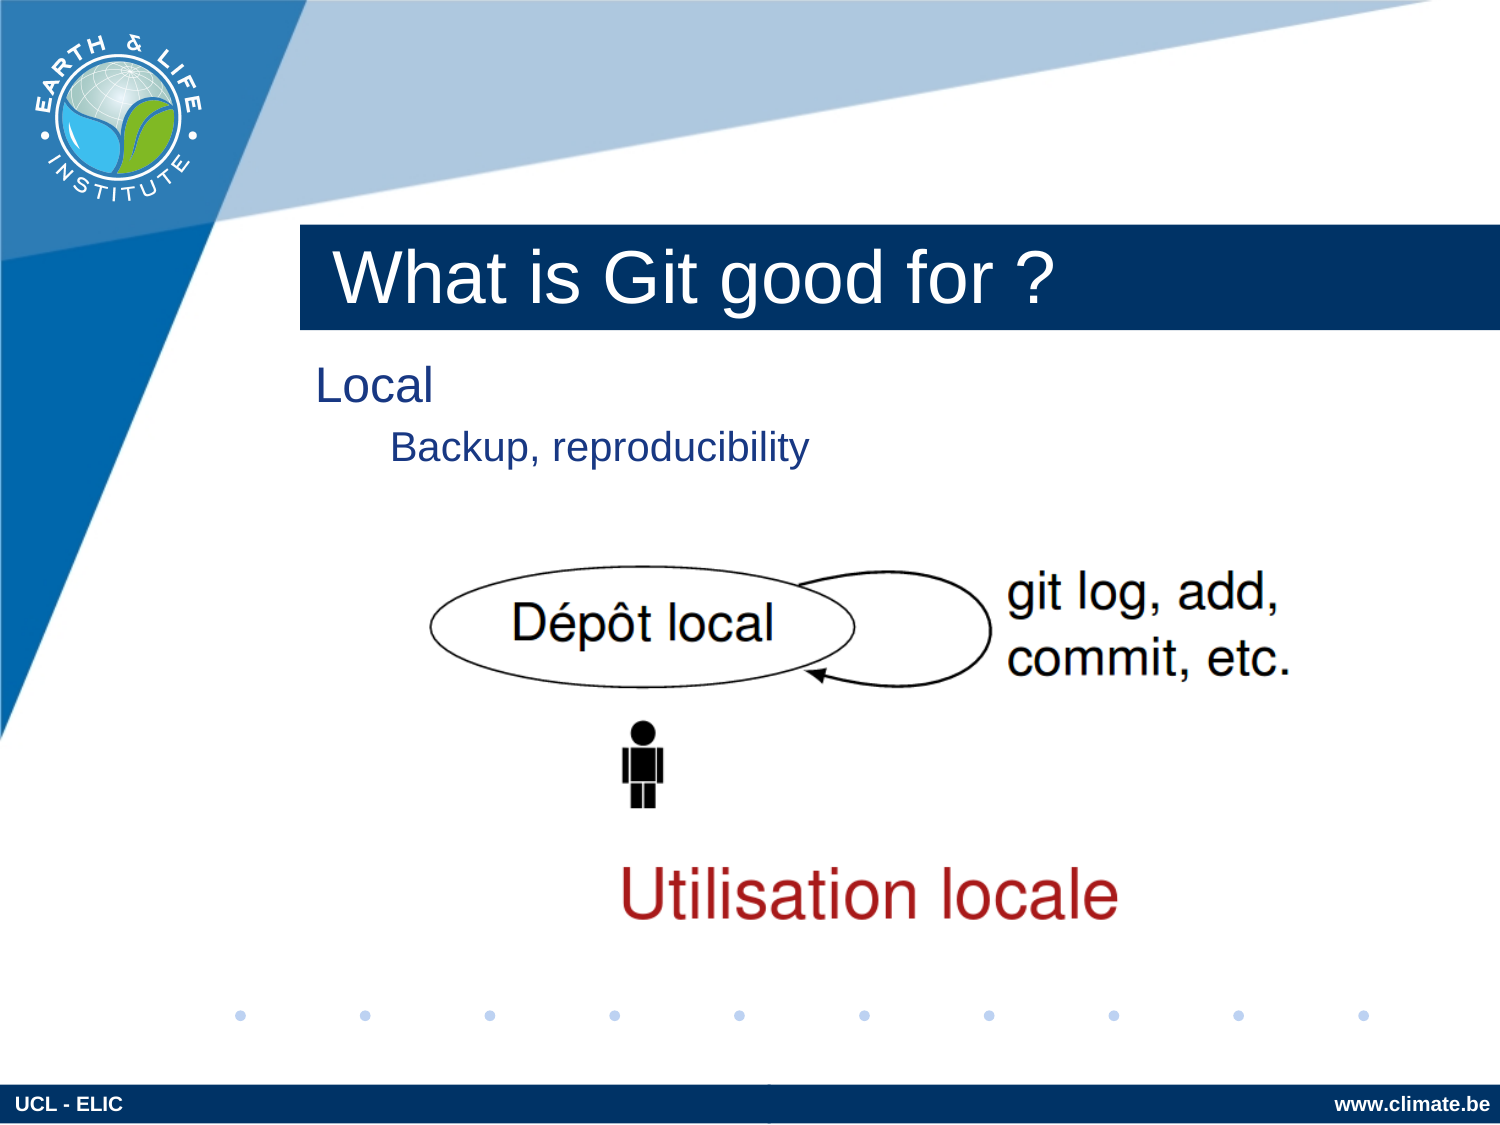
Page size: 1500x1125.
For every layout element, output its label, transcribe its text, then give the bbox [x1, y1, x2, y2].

picture [384, 486, 1329, 975]
title What is Git good for ? [300, 224, 1500, 331]
list Local Backup, reproducibility [299, 350, 1475, 1013]
picture [0, 0, 1500, 842]
